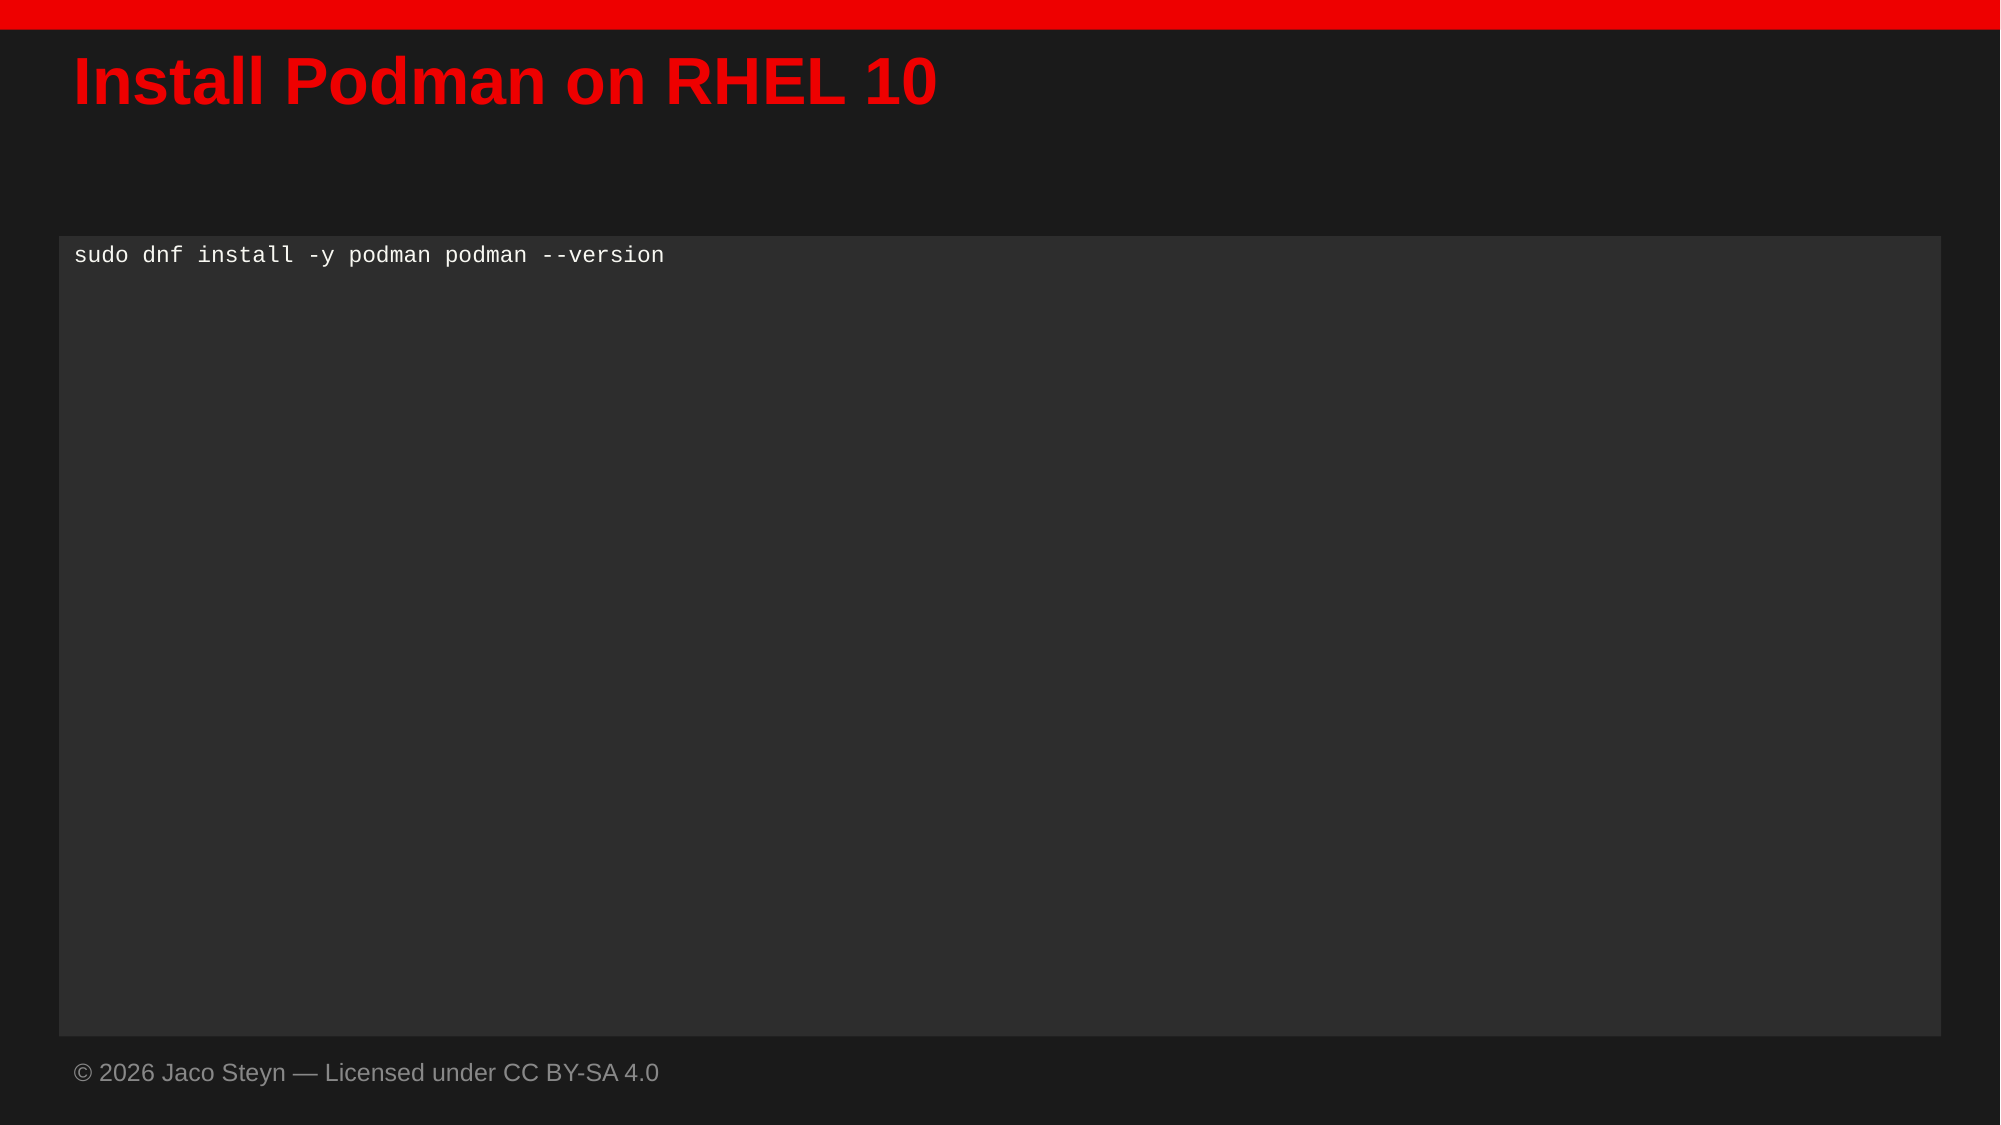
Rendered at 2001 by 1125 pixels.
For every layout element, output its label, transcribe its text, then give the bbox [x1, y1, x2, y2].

text_box © 2026 Jaco Steyn — Licensed under CC BY-SA 4.0 [59, 1051, 1942, 1093]
text_box Install Podman on RHEL 10 [59, 36, 1942, 208]
text_box [0, 0, 2001, 30]
text_box sudo dnf install -y podman podman --version [59, 236, 1942, 1037]
